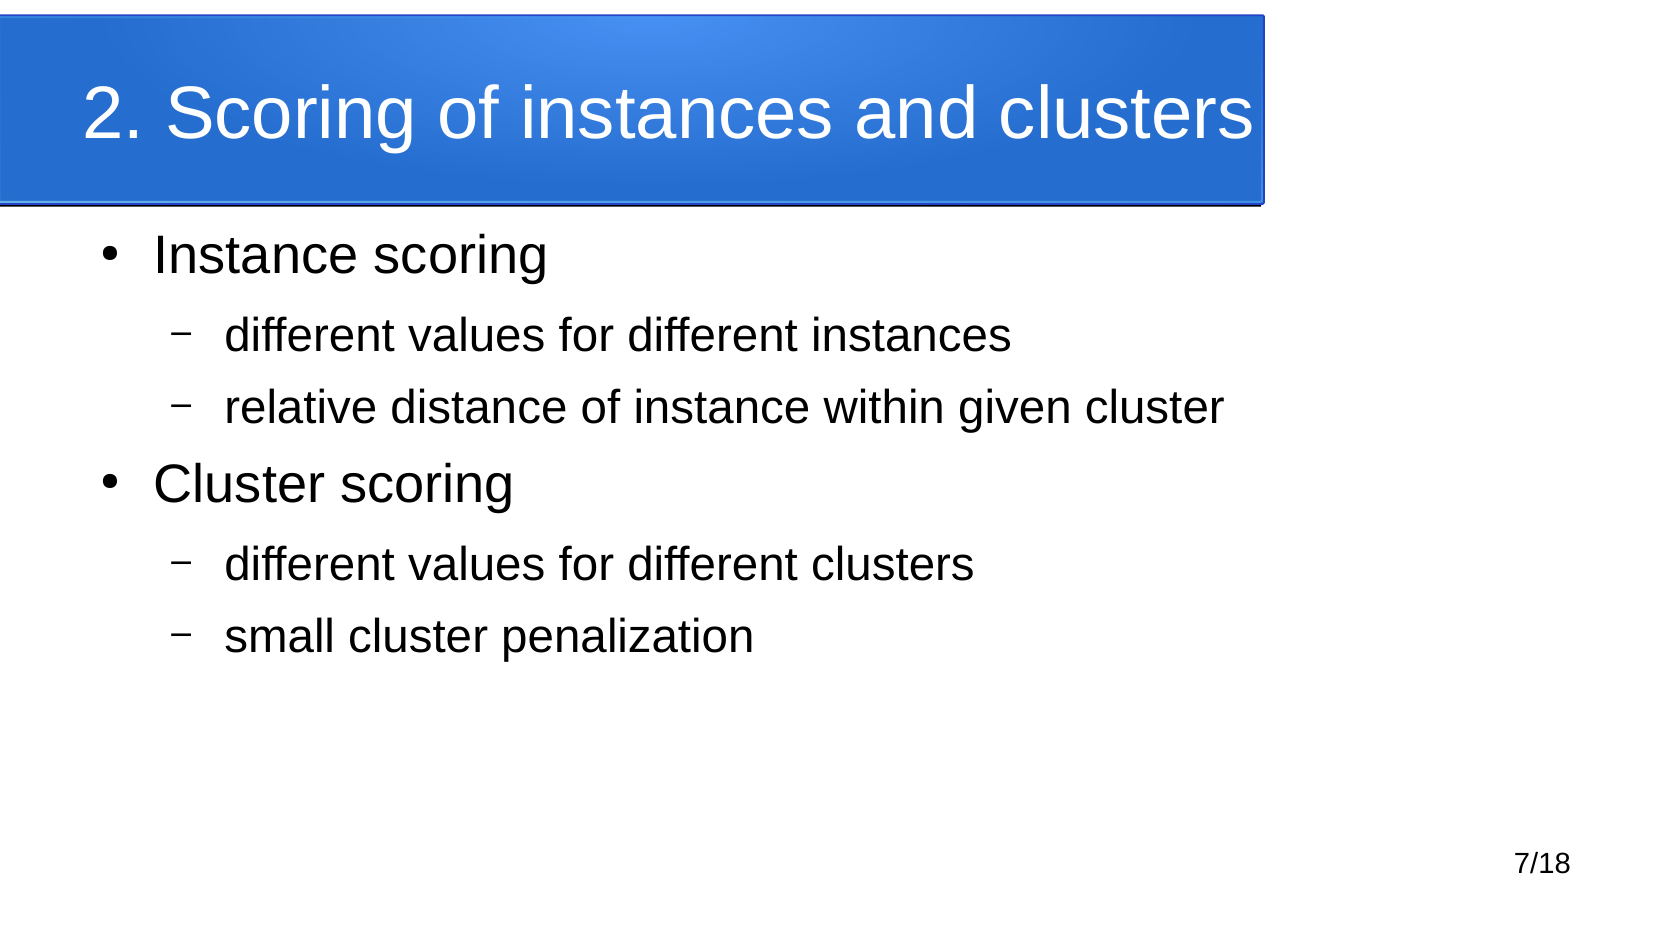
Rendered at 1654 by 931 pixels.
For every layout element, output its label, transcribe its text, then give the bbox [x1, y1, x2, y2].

list Instance scoring different values for different instances relative distance of instance within given cluster Cluster scoring different values for different clusters small cluster penalization [82, 224, 1571, 764]
title 2. Scoring of instances and clusters [82, 29, 1291, 196]
